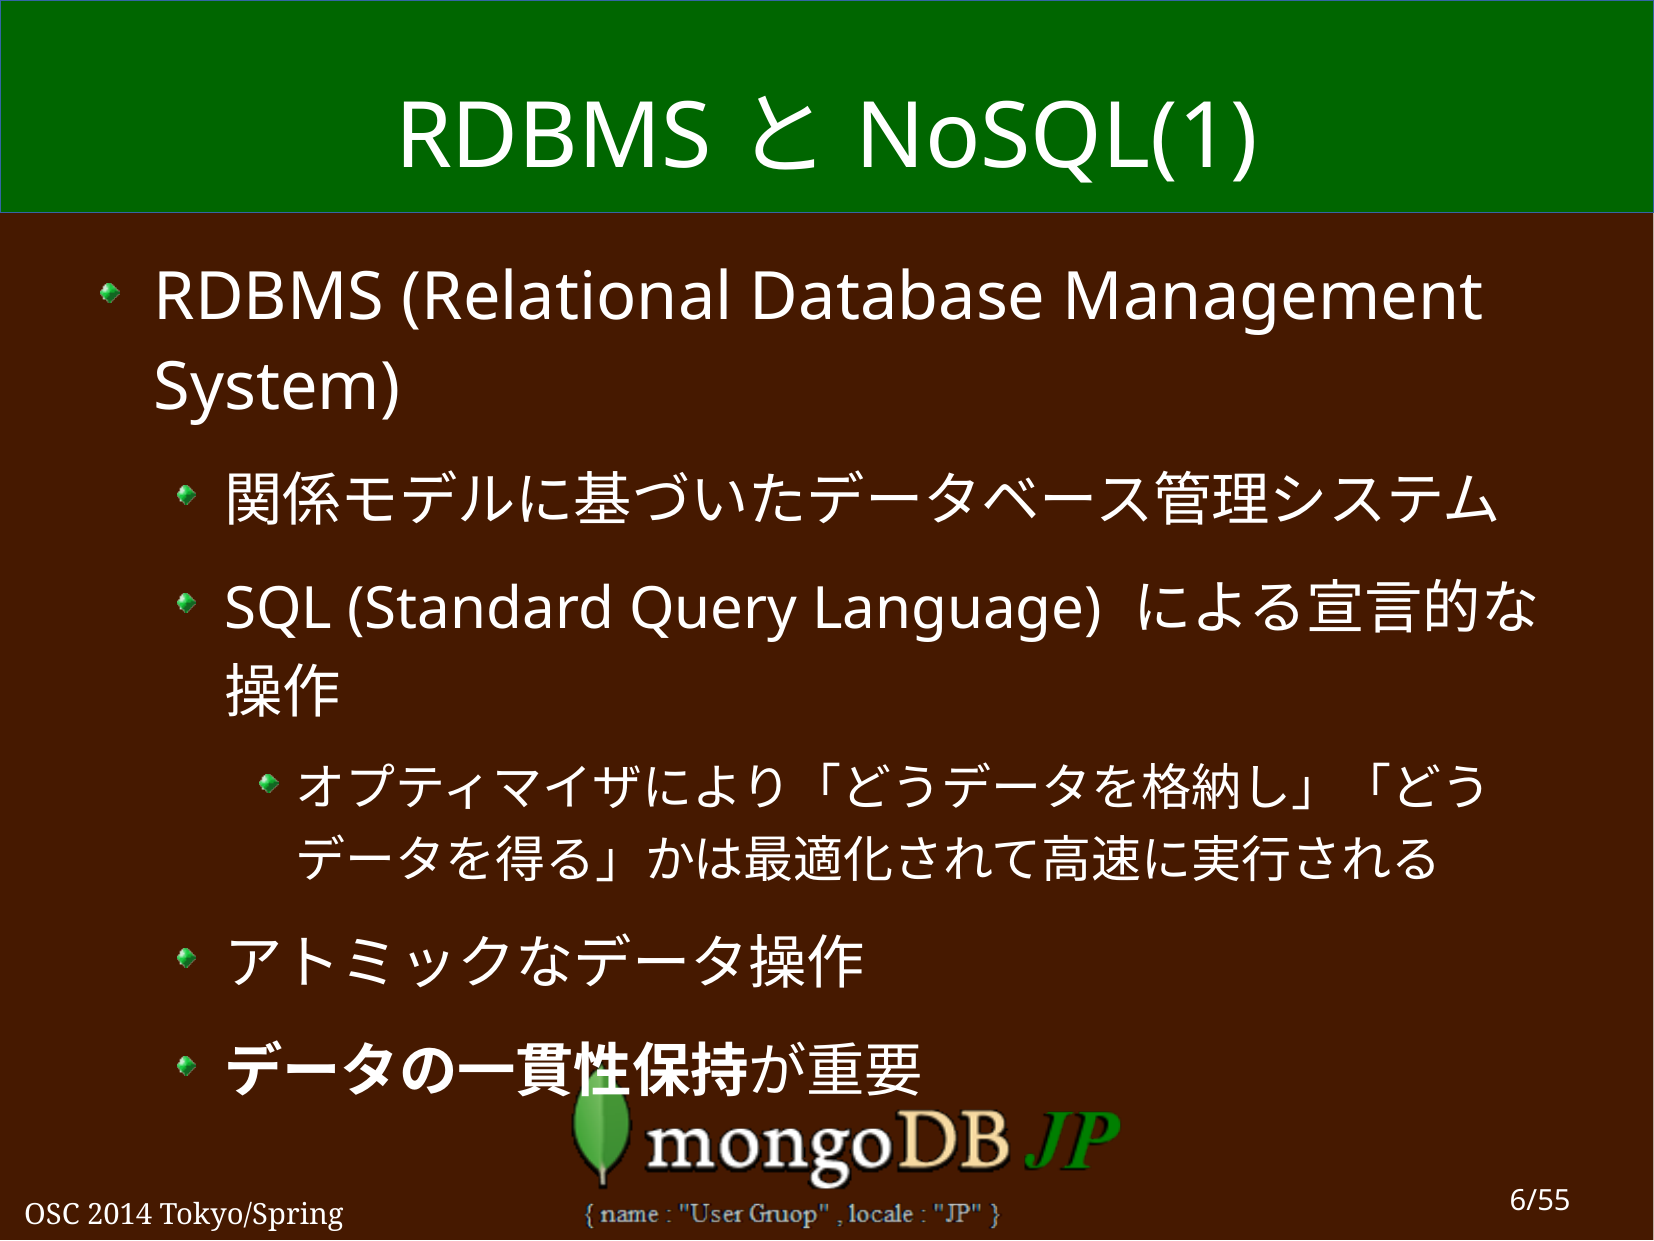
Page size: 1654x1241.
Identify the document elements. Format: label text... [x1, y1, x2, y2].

title RDBMSとNoSQL(1) [82, 49, 1571, 207]
picture [820, 1063, 833, 1067]
picture [888, 1058, 898, 1065]
picture [837, 1063, 851, 1067]
picture [882, 1078, 903, 1086]
picture [820, 1070, 833, 1074]
picture [566, 1058, 1140, 1241]
picture [837, 1070, 851, 1074]
picture [177, 1056, 196, 1076]
picture [902, 1058, 911, 1065]
list RDBMS (Relational Database Management System) 関係モデルに基づいたデータベース管理システム SQL (Standard Query Language) による宣言的な操作 オプティマイザにより「どうデータを格納し」「どうデータを得る」かは最適化されて高速に実行される アトミックなデータ操作 データの一貫性保持が重要 [82, 247, 1571, 968]
picture [875, 1058, 884, 1065]
